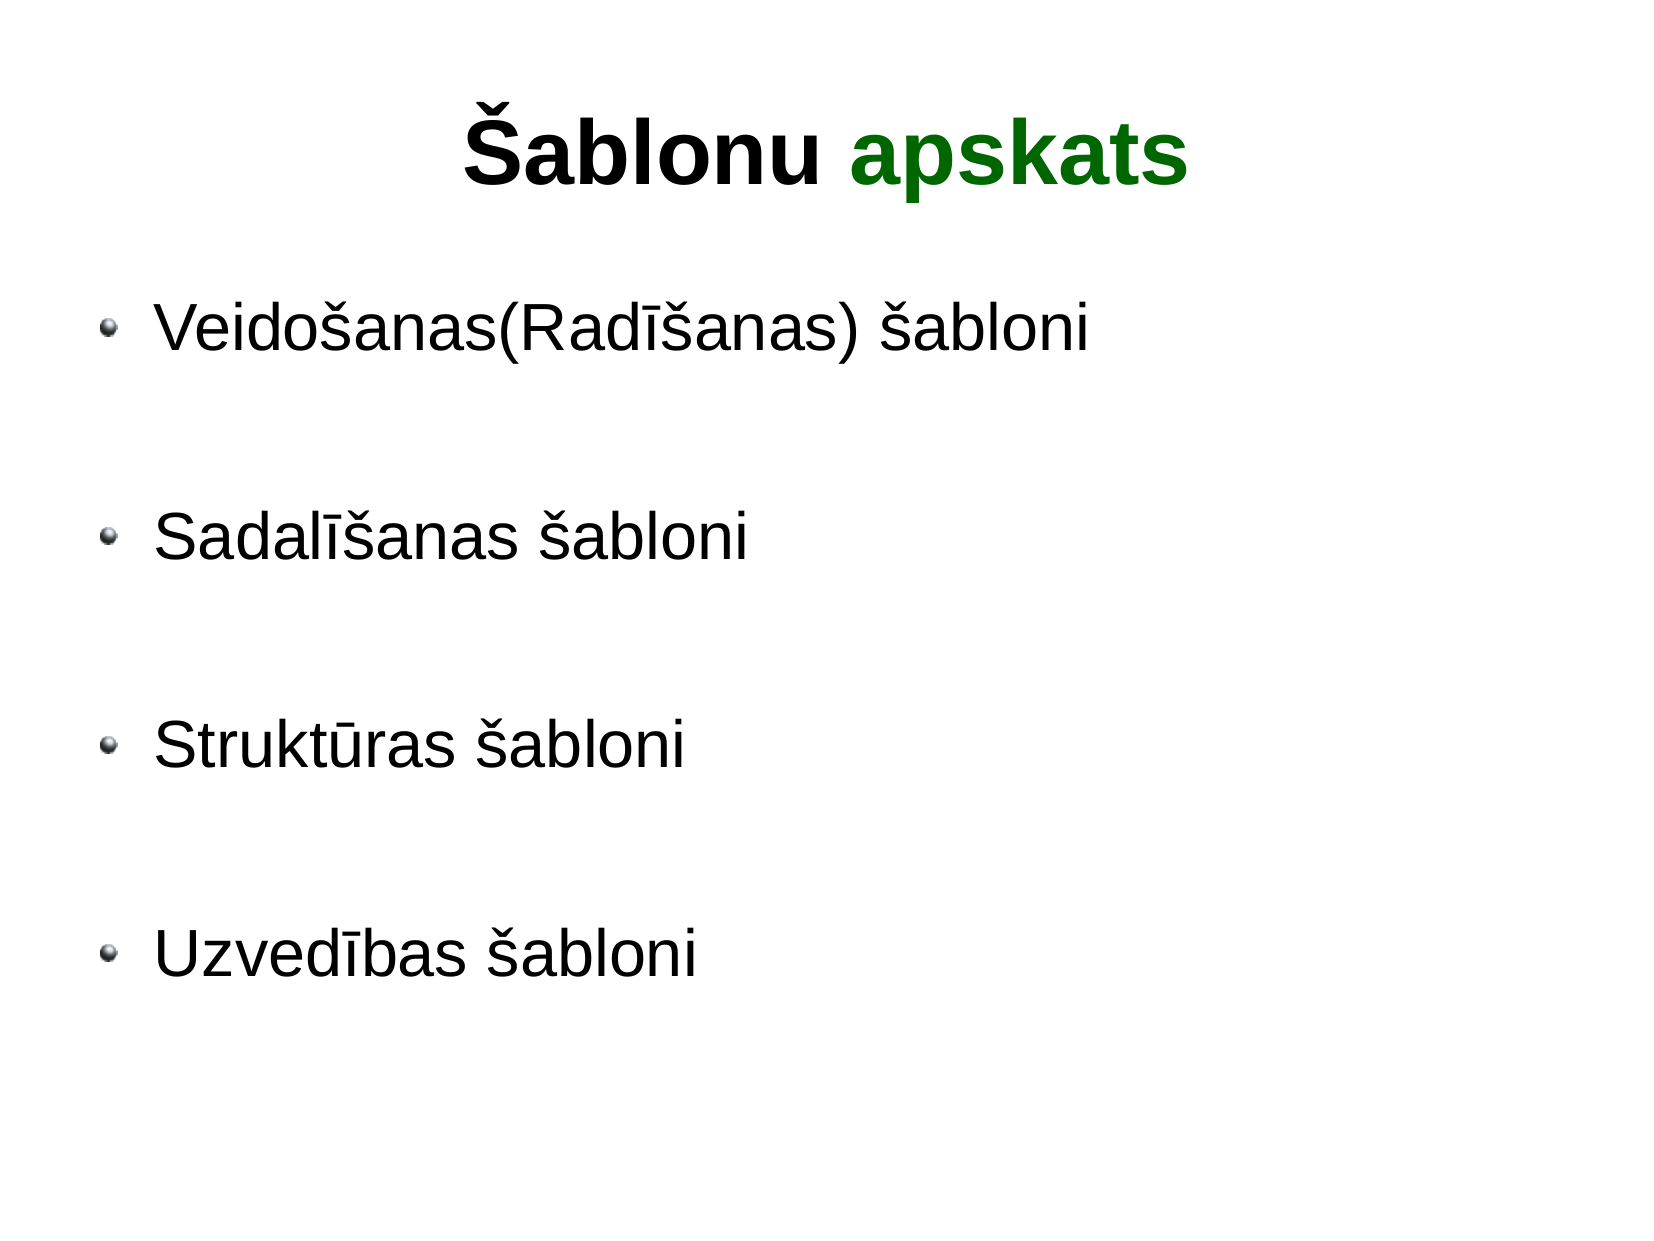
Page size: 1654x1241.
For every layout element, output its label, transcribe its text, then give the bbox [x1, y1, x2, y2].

title Šablonu apskats [82, 49, 1571, 257]
list Veidošanas(Radīšanas) šabloni Sadalīšanas šabloni Struktūras šabloni Uzvedības šabloni [82, 290, 1571, 1010]
